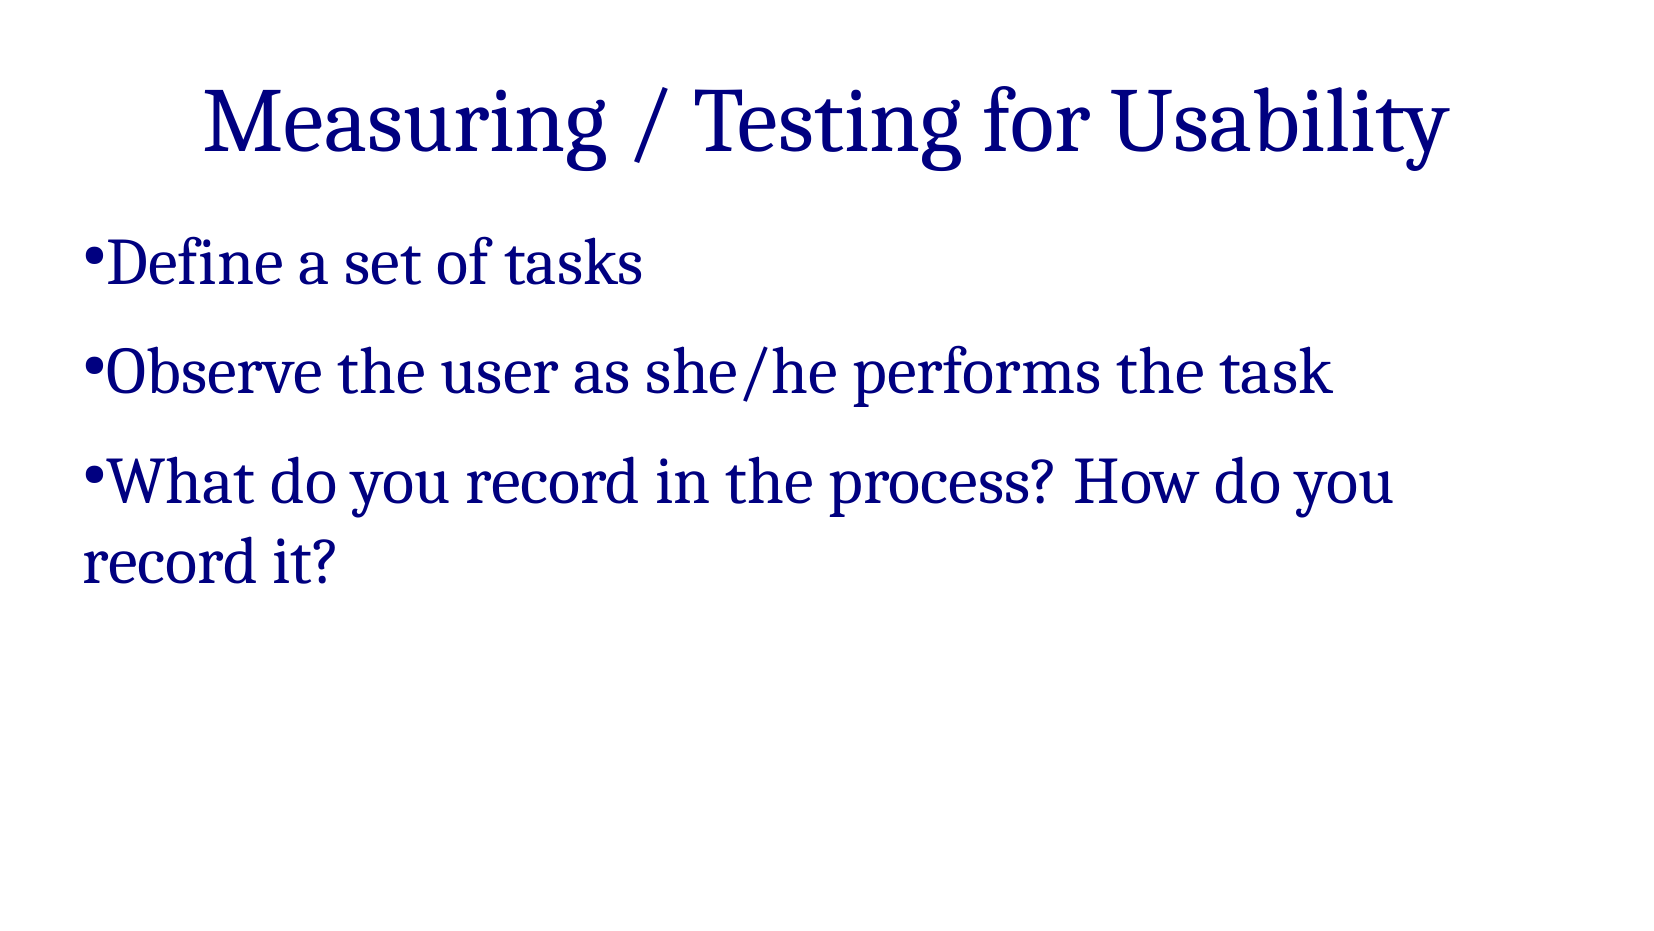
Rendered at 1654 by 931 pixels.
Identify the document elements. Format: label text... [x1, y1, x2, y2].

title Measuring / Testing for Usability [82, 7, 1571, 217]
list Define a set of tasks Observe the user as she/he performs the task What do you record in the process? How do you record it? [82, 217, 1571, 863]
